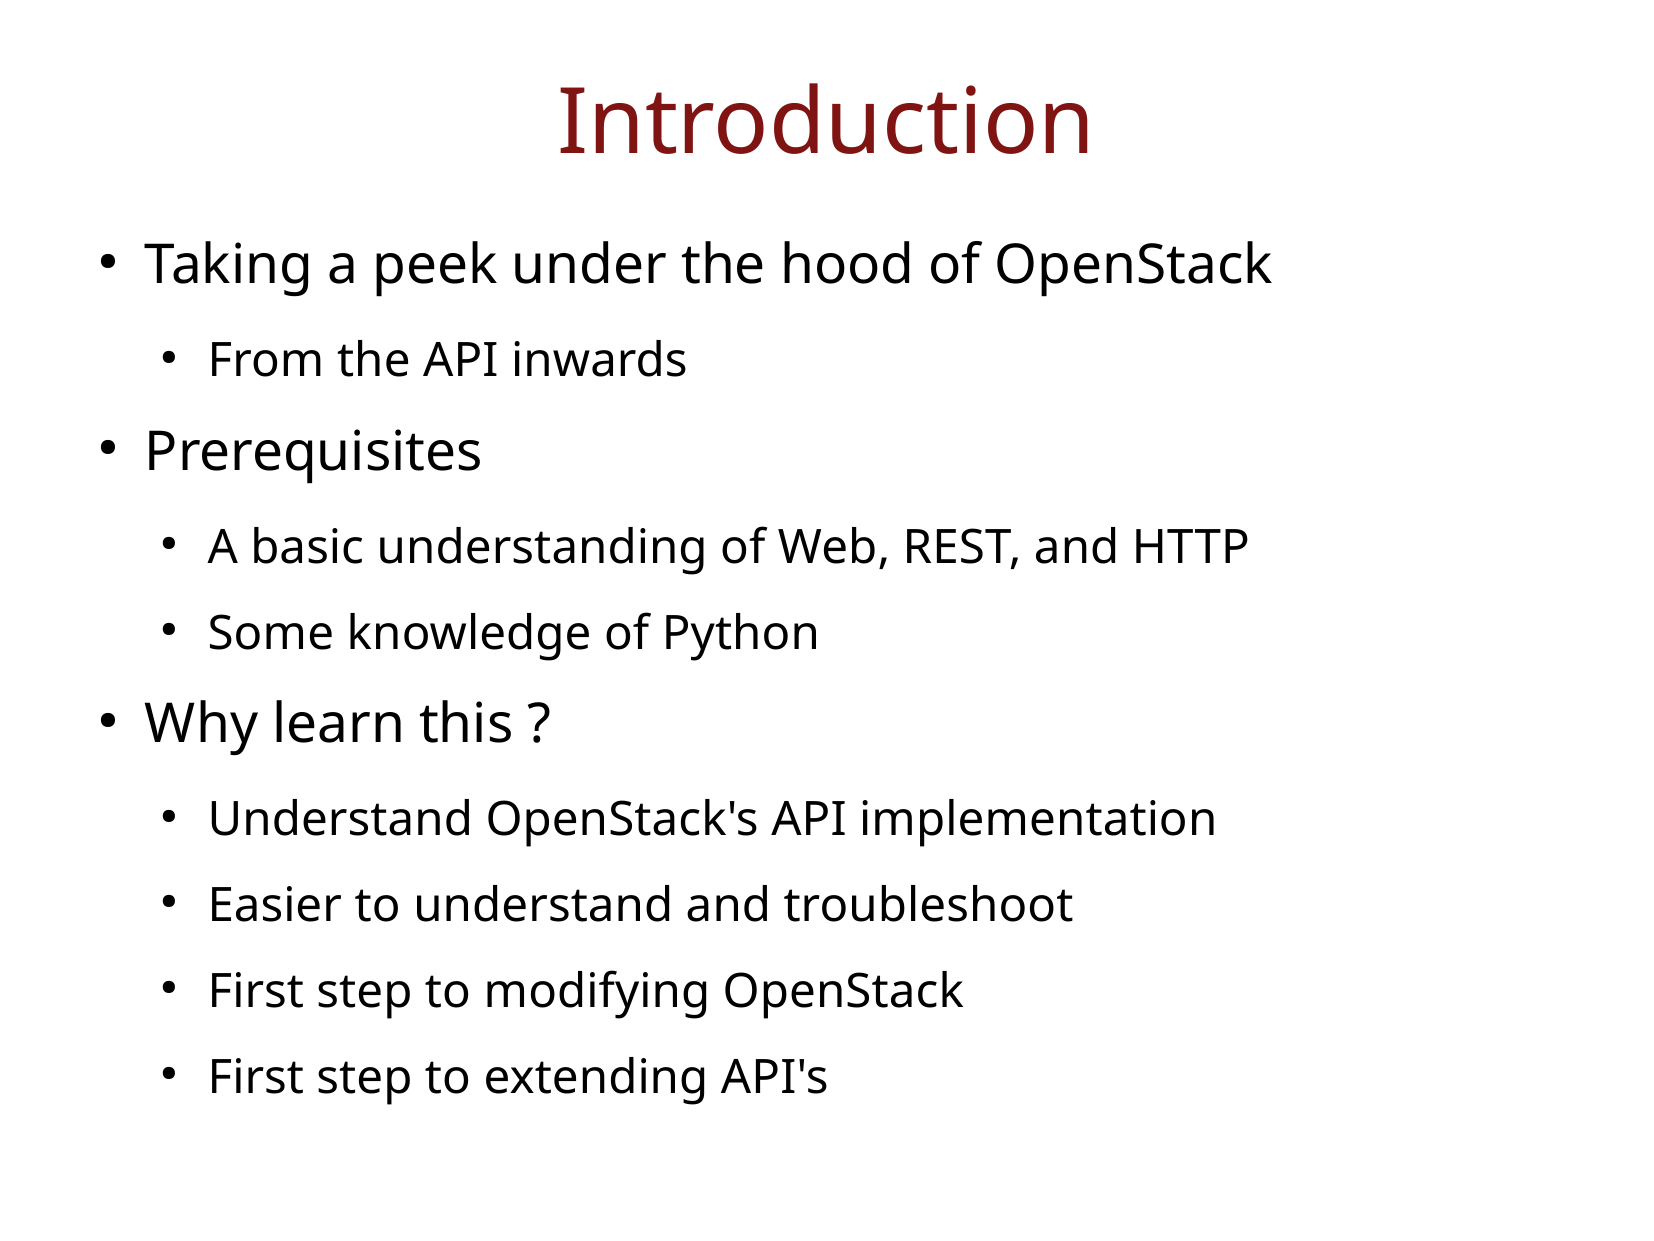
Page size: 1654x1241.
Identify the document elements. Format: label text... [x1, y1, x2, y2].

list Taking a peek under the hood of OpenStack From the API inwards Prerequisites A basic understanding of Web, REST, and HTTP Some knowledge of Python Why learn this ? Understand OpenStack's API implementation Easier to understand and troubleshoot First step to modifying OpenStack First step to extending API's [82, 225, 1571, 1109]
title Introduction [82, 49, 1571, 188]
